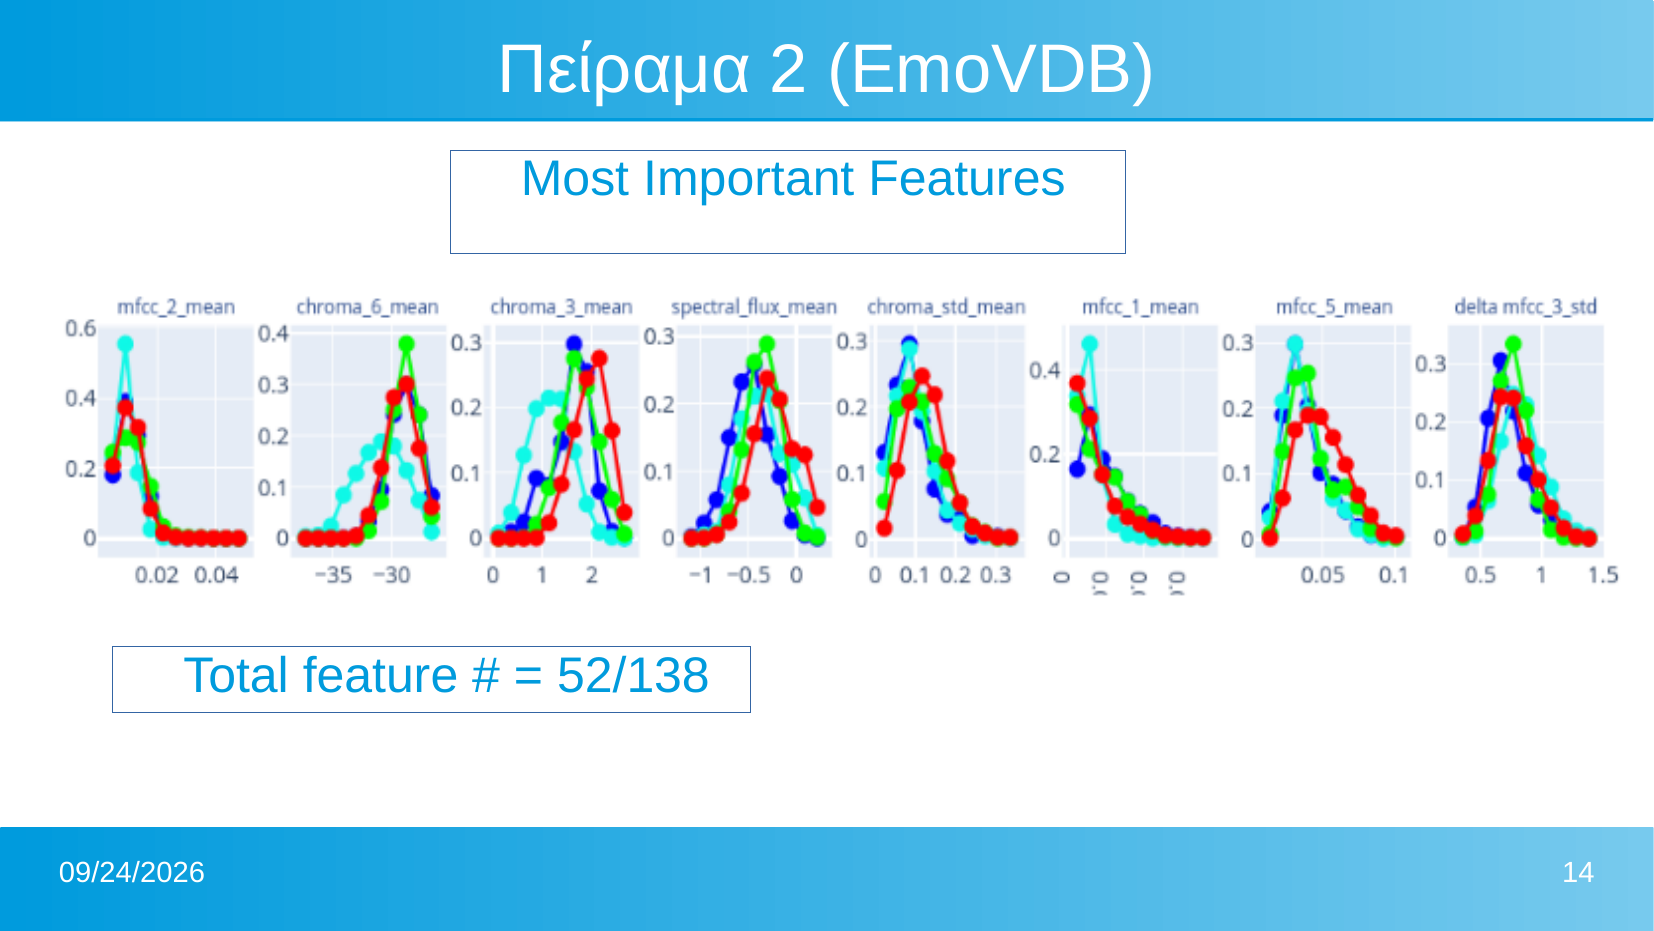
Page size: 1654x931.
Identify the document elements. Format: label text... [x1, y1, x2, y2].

list Most Important Features [450, 150, 1126, 254]
list Total feature # = 52/138 [112, 646, 751, 713]
title Πείραμα 2 (EmoVDB) [59, 29, 1595, 108]
picture [37, 262, 1638, 607]
